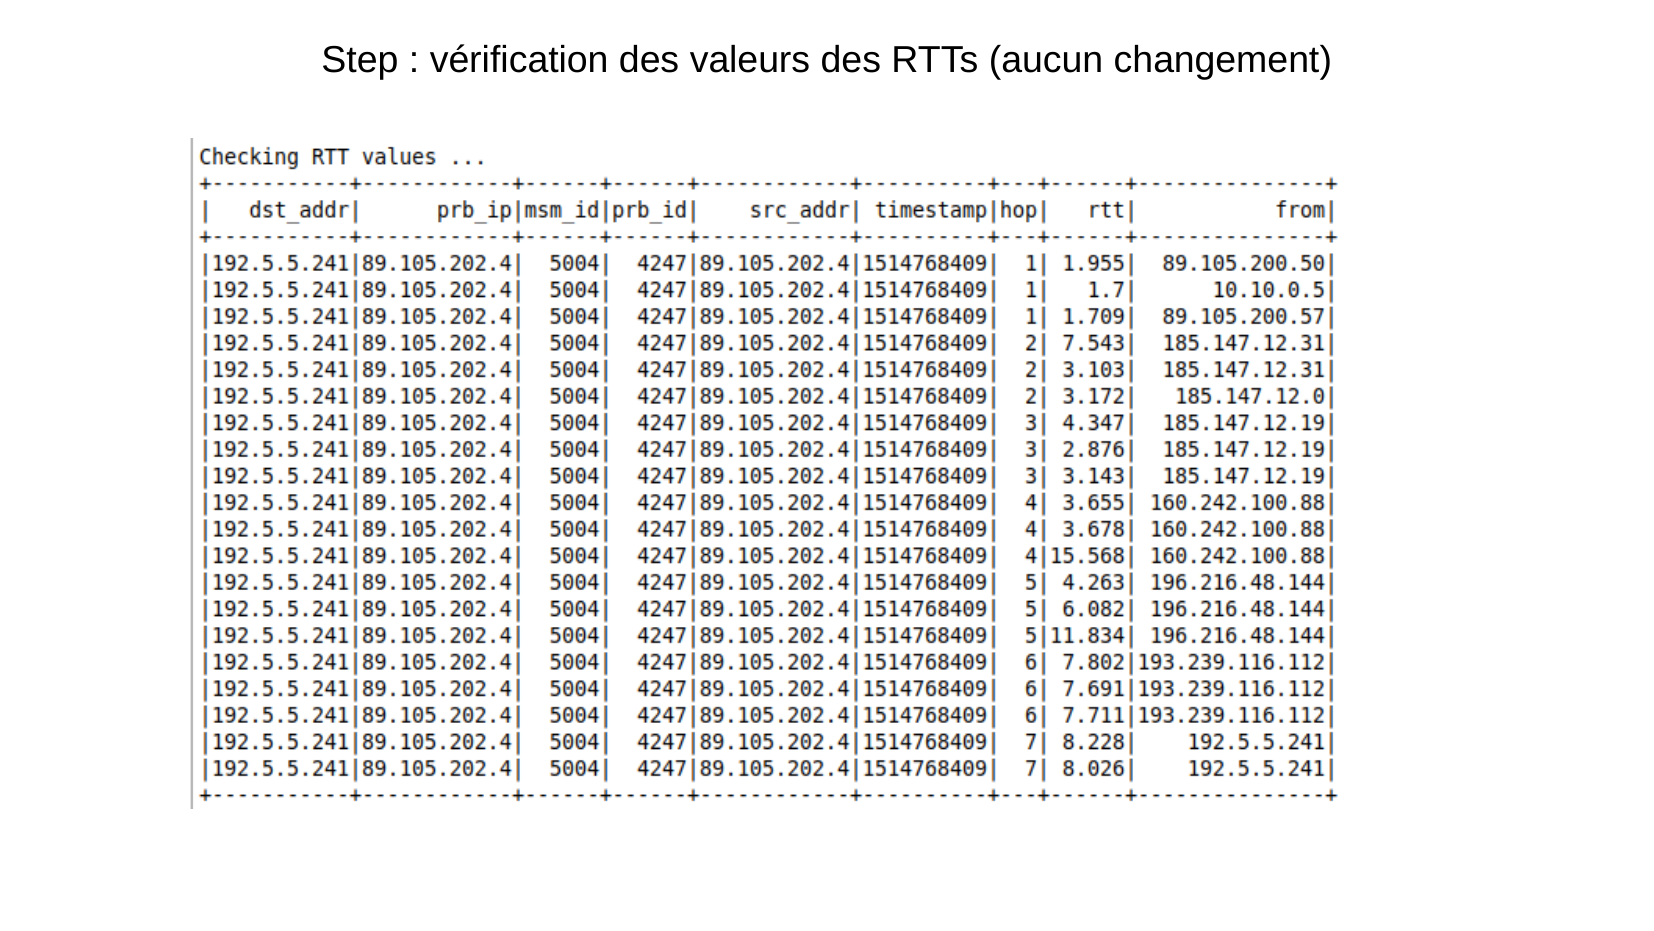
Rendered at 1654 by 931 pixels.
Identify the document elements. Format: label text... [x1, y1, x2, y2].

title Step : vérification des valeurs des RTTs (aucun changement) [82, 13, 1571, 107]
picture [190, 138, 1355, 809]
